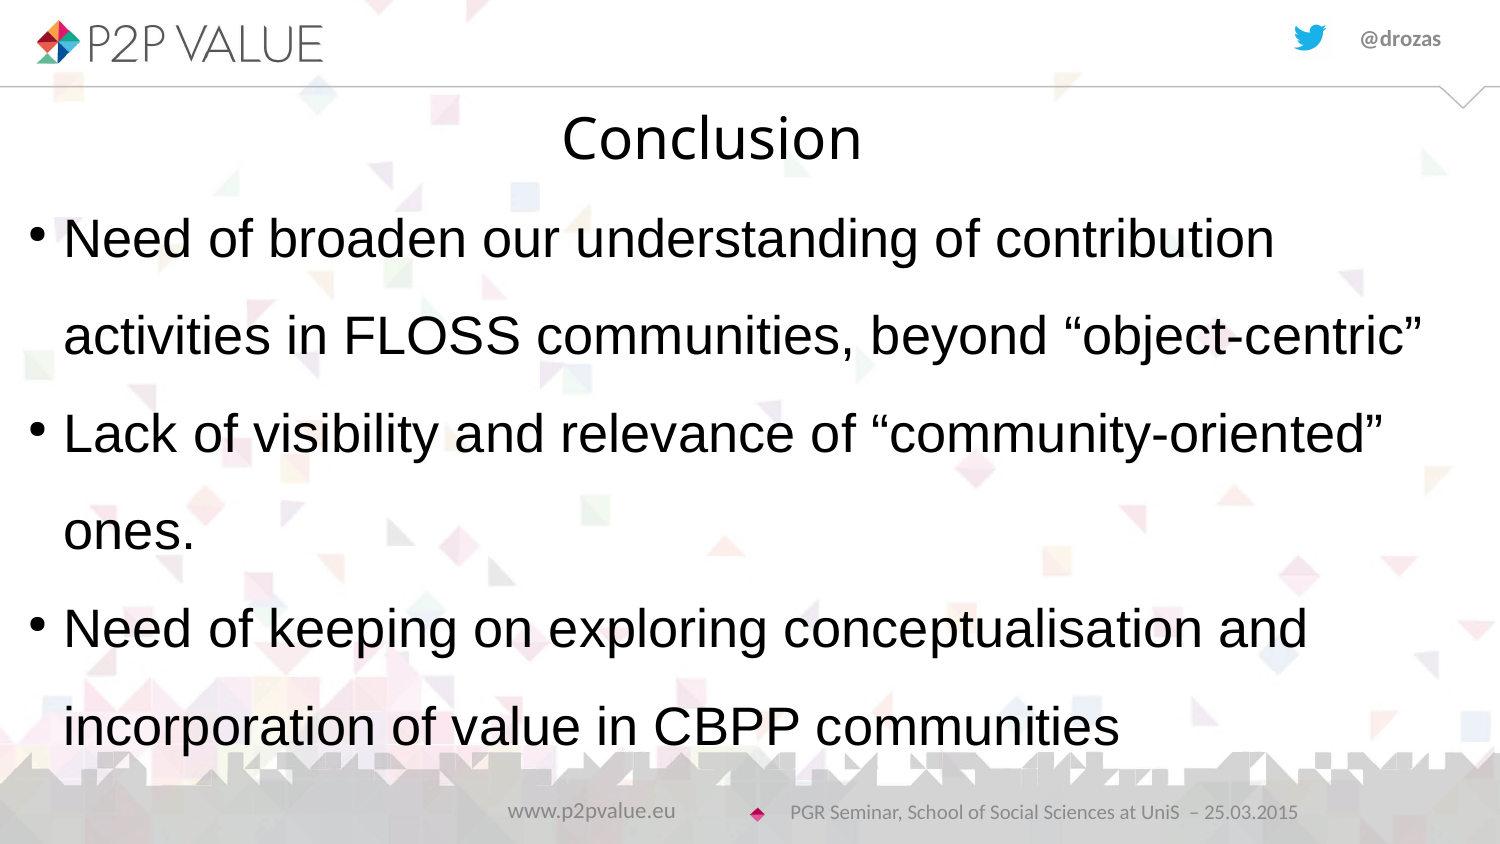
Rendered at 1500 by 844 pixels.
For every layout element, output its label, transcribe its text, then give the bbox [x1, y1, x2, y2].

subtitle Need of broaden our understanding of contribution activities in FLOSS communities, beyond “object-centric” Lack of visibility and relevance of “community-oriented” ones. Need of keeping on exploring conceptualisation and incorporation of value in CBPP communities [14, 163, 1495, 767]
title Conclusion [60, 92, 1366, 163]
text_box www.p2pvalue.eu [501, 789, 720, 829]
text_box @drozas [1333, 15, 1455, 60]
text_box PGR Seminar, School of Social Sciences at UniS – 25.03.2015 [777, 788, 1470, 834]
picture [0, 0, 1500, 844]
